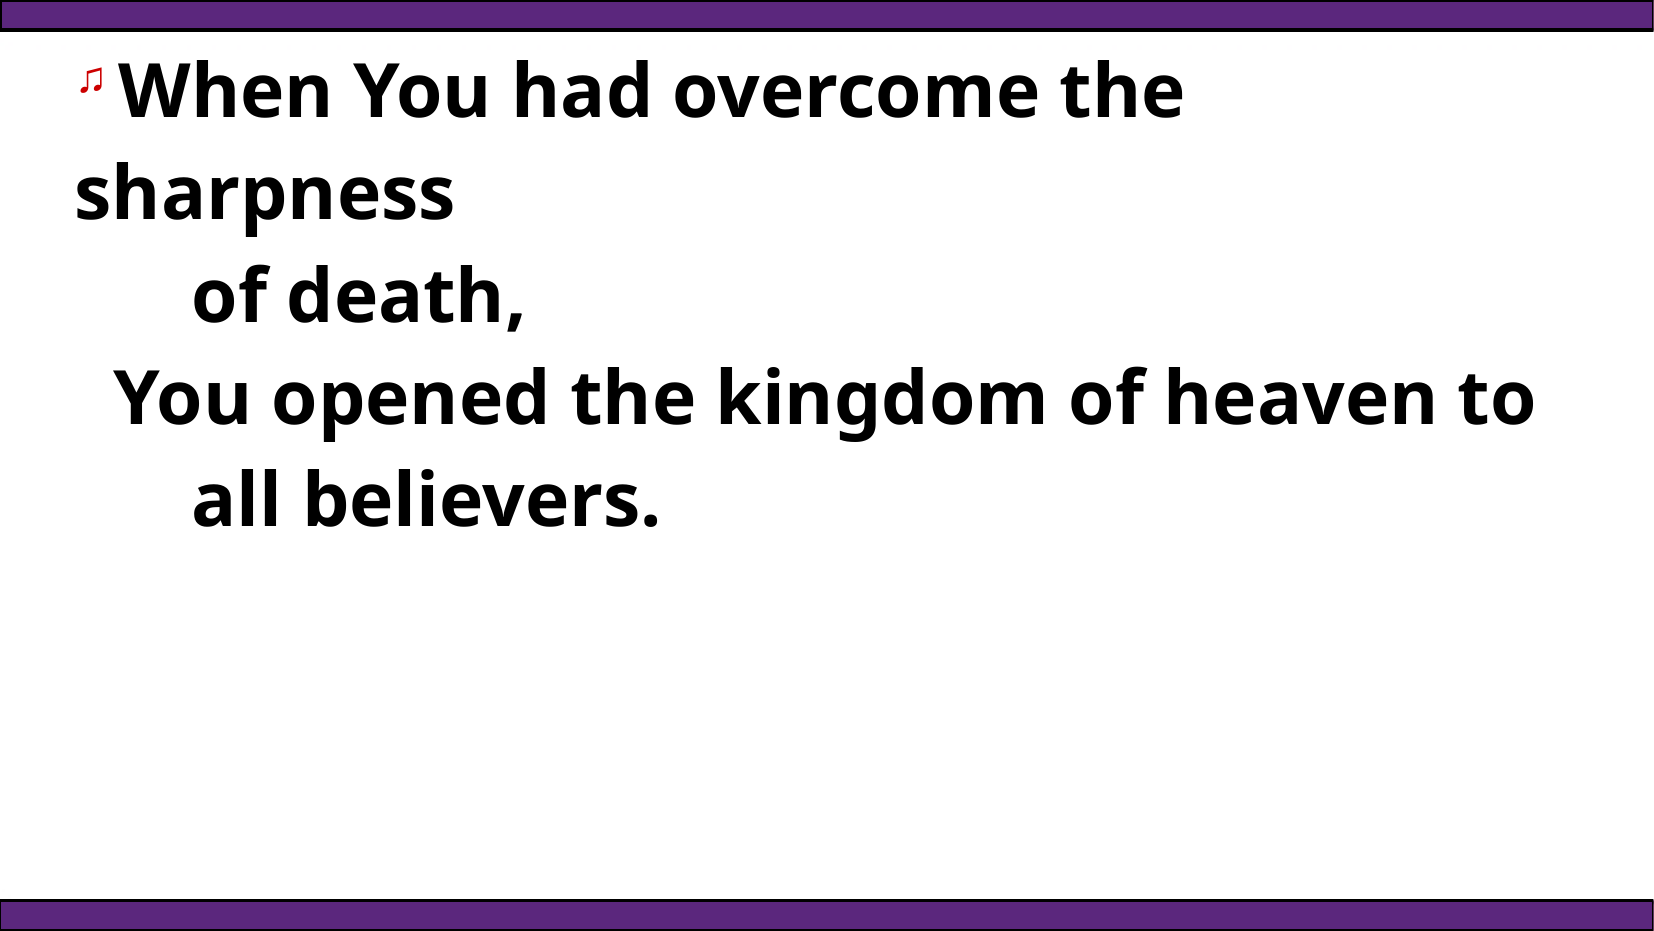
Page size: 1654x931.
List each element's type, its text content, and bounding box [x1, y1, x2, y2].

picture [0, 31, 1654, 900]
text_box [0, 900, 1654, 931]
text_box [0, 0, 1654, 31]
text_box ♫ When You had overcome the sharpness of death, You opened the kingdom of heaven to all believers. [60, 30, 1577, 445]
